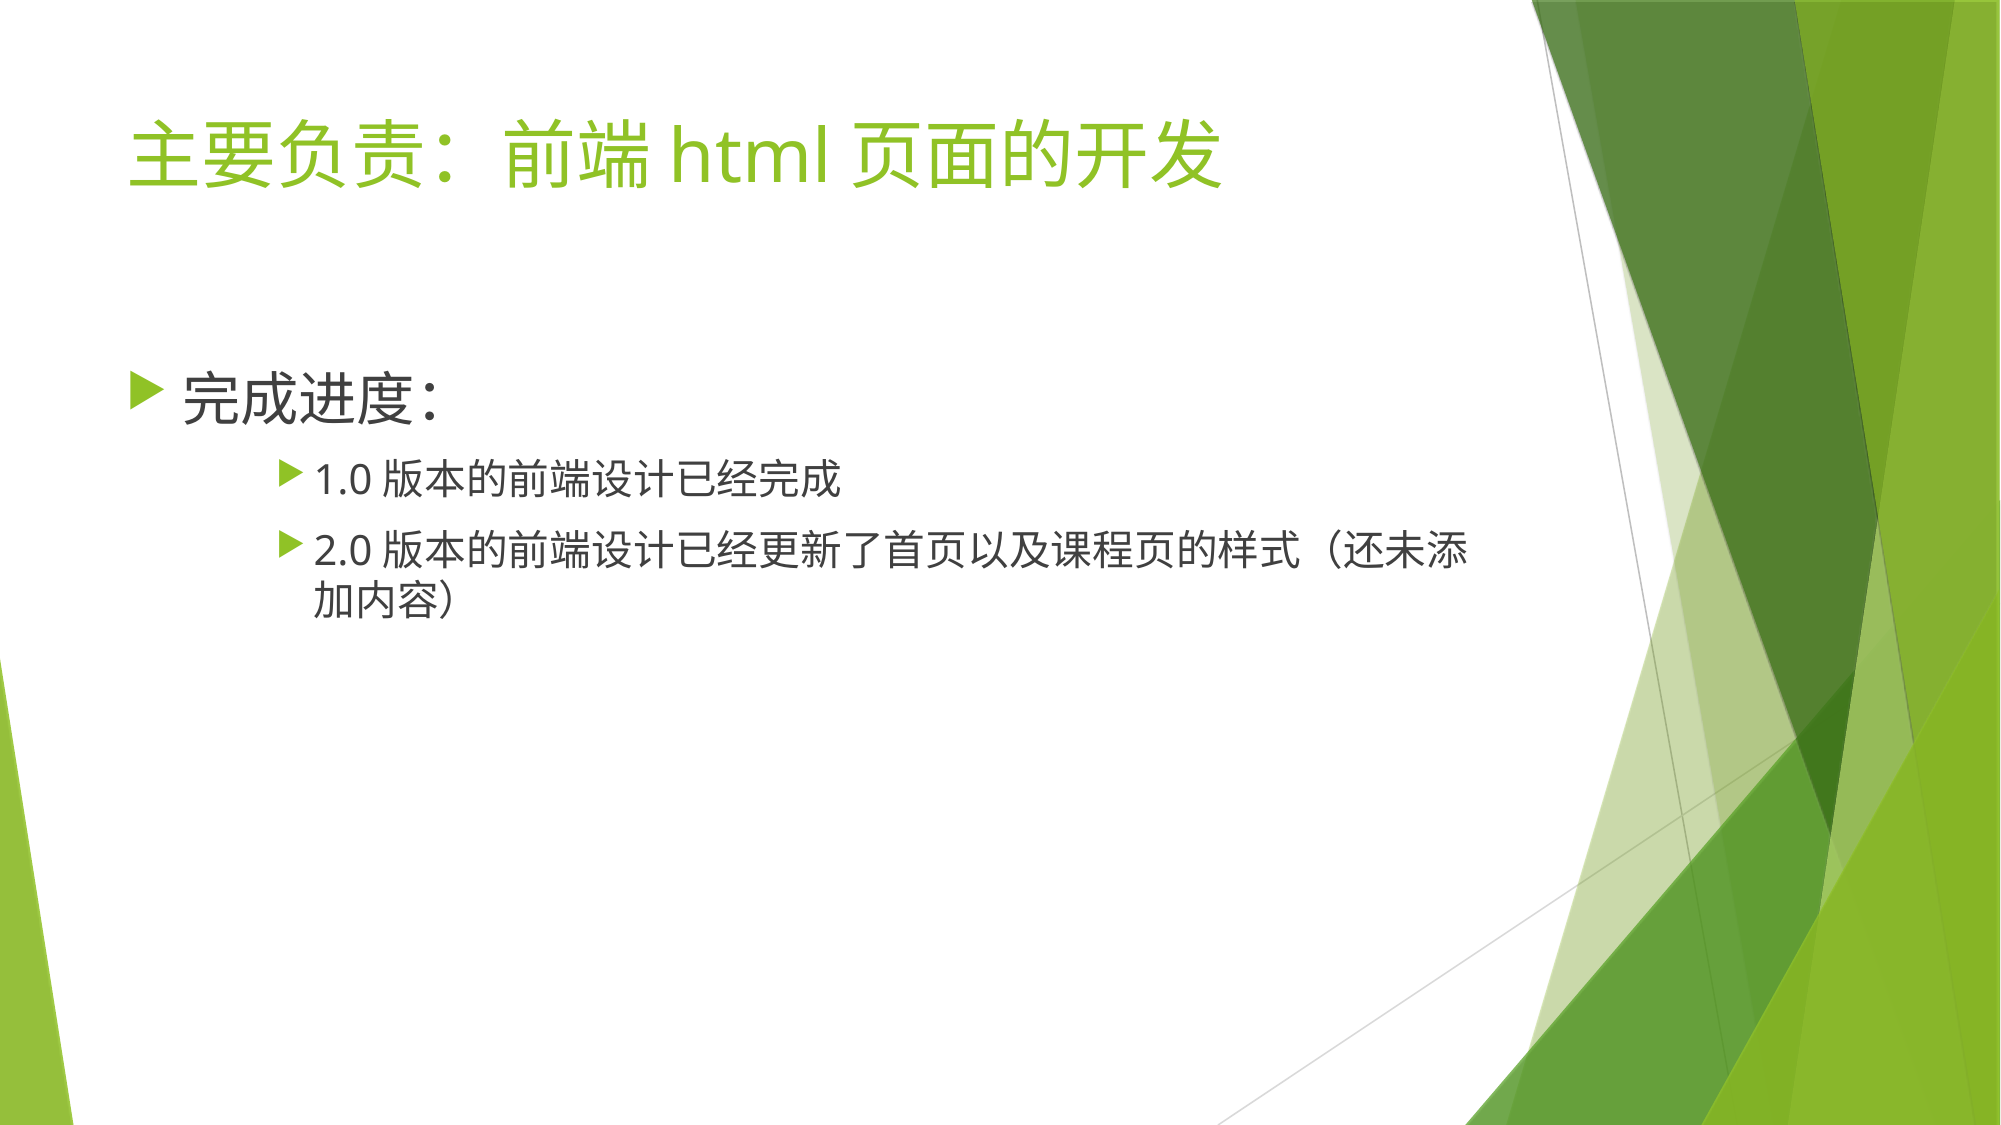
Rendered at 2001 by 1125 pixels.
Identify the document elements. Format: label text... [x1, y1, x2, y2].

title 主要负责：前端html页面的开发 [111, 99, 1522, 317]
list 完成进度： 1.0版本的前端设计已经完成 2.0版本的前端设计已经更新了首页以及课程页的样式（还未添加内容） [111, 354, 1522, 992]
